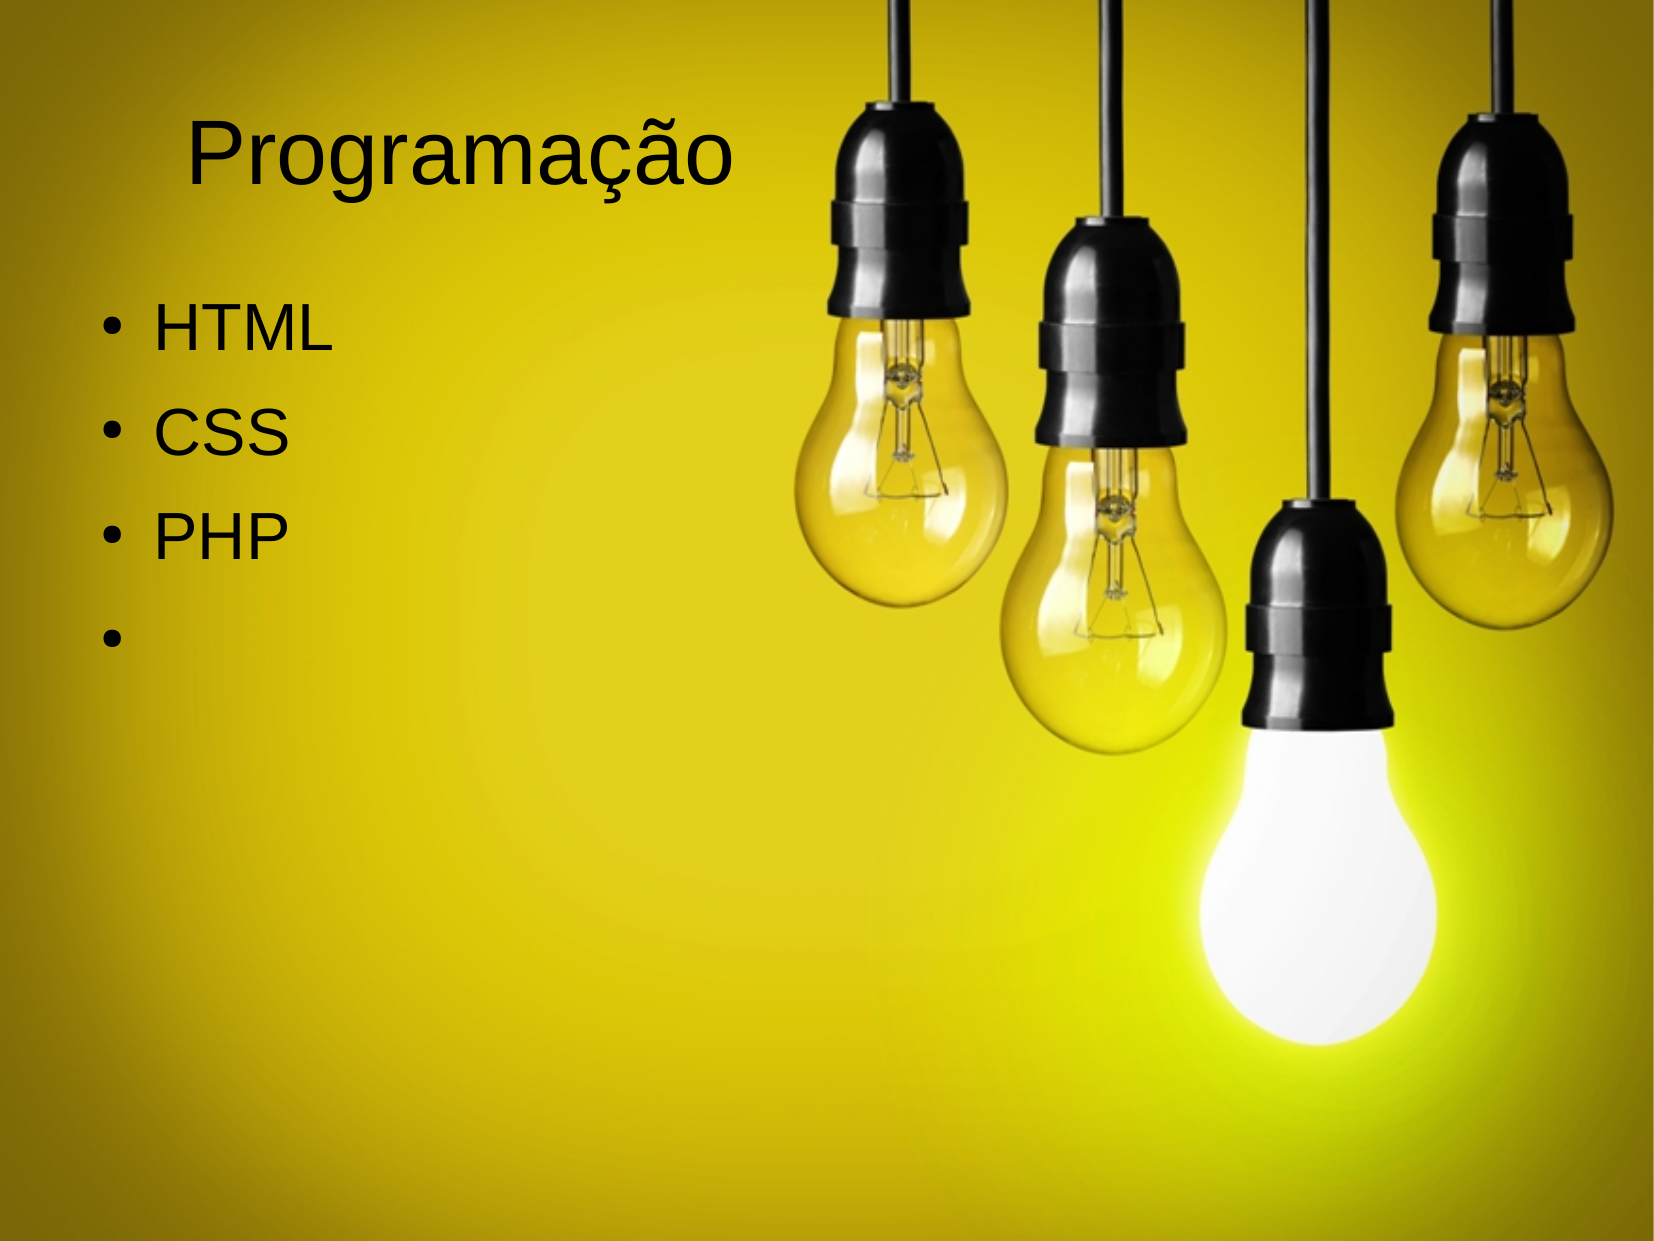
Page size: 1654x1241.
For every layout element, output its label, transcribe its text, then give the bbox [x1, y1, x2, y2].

list HTML CSS PHP [82, 290, 1571, 1010]
picture [0, 0, 1654, 1241]
title Programação [82, 49, 839, 257]
